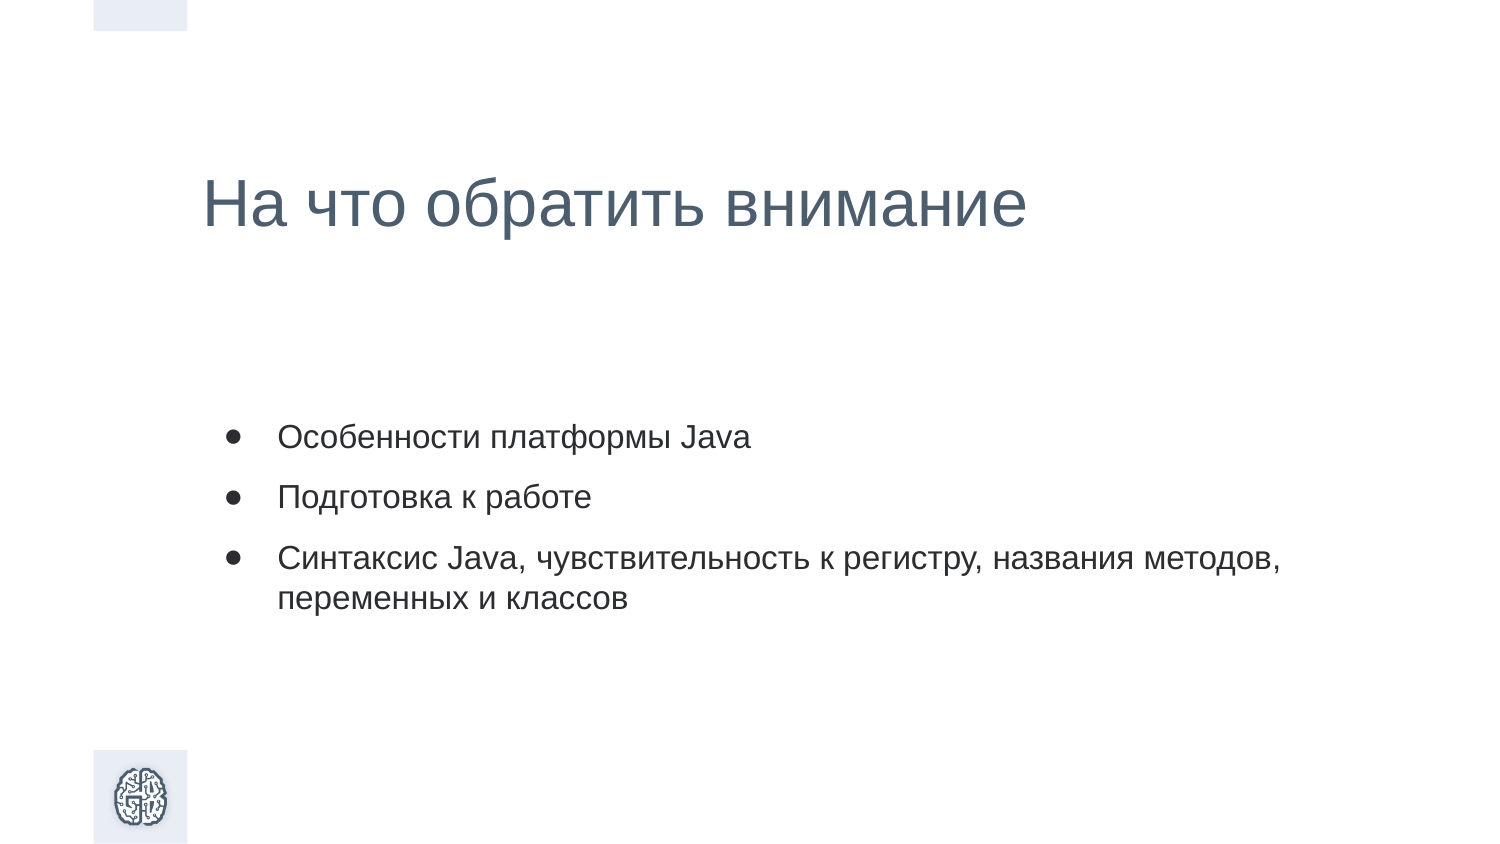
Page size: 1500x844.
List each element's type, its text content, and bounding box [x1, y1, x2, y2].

text_box На что обратить внимание [187, 93, 1312, 306]
text_box Особенности платформы Java Подготовка к работе Синтаксис Java, чувствительность к регистру, названия методов, переменных и классов [187, 334, 1302, 697]
picture [106, 760, 175, 834]
